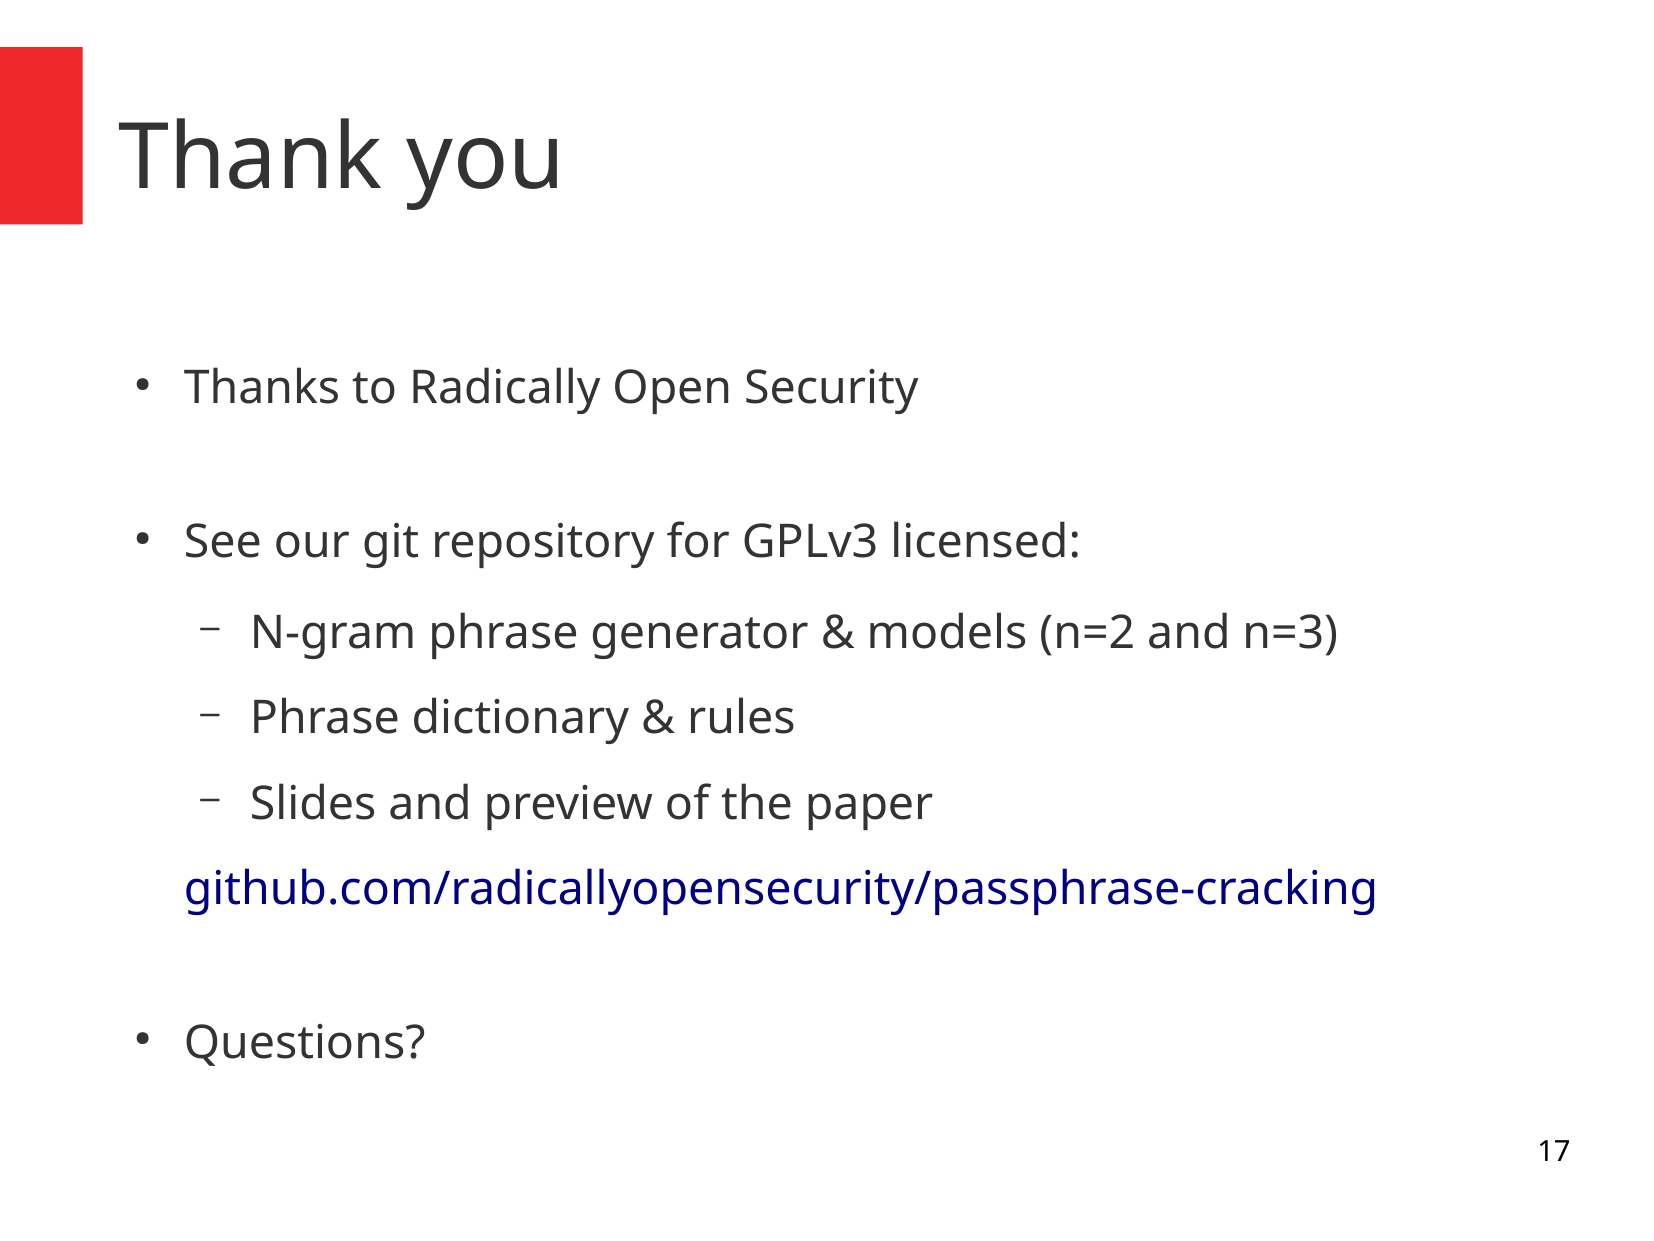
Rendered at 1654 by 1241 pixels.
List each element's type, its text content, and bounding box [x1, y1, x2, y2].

list Thanks to Radically Open Security See our git repository for GPLv3 licensed: N-gram phrase generator & models (n=2 and n=3) Phrase dictionary & rules Slides and preview of the paper github.com/radicallyopensecurity/passphrase-cracking Questions? [118, 354, 1571, 1074]
title Thank you [118, 49, 1571, 257]
